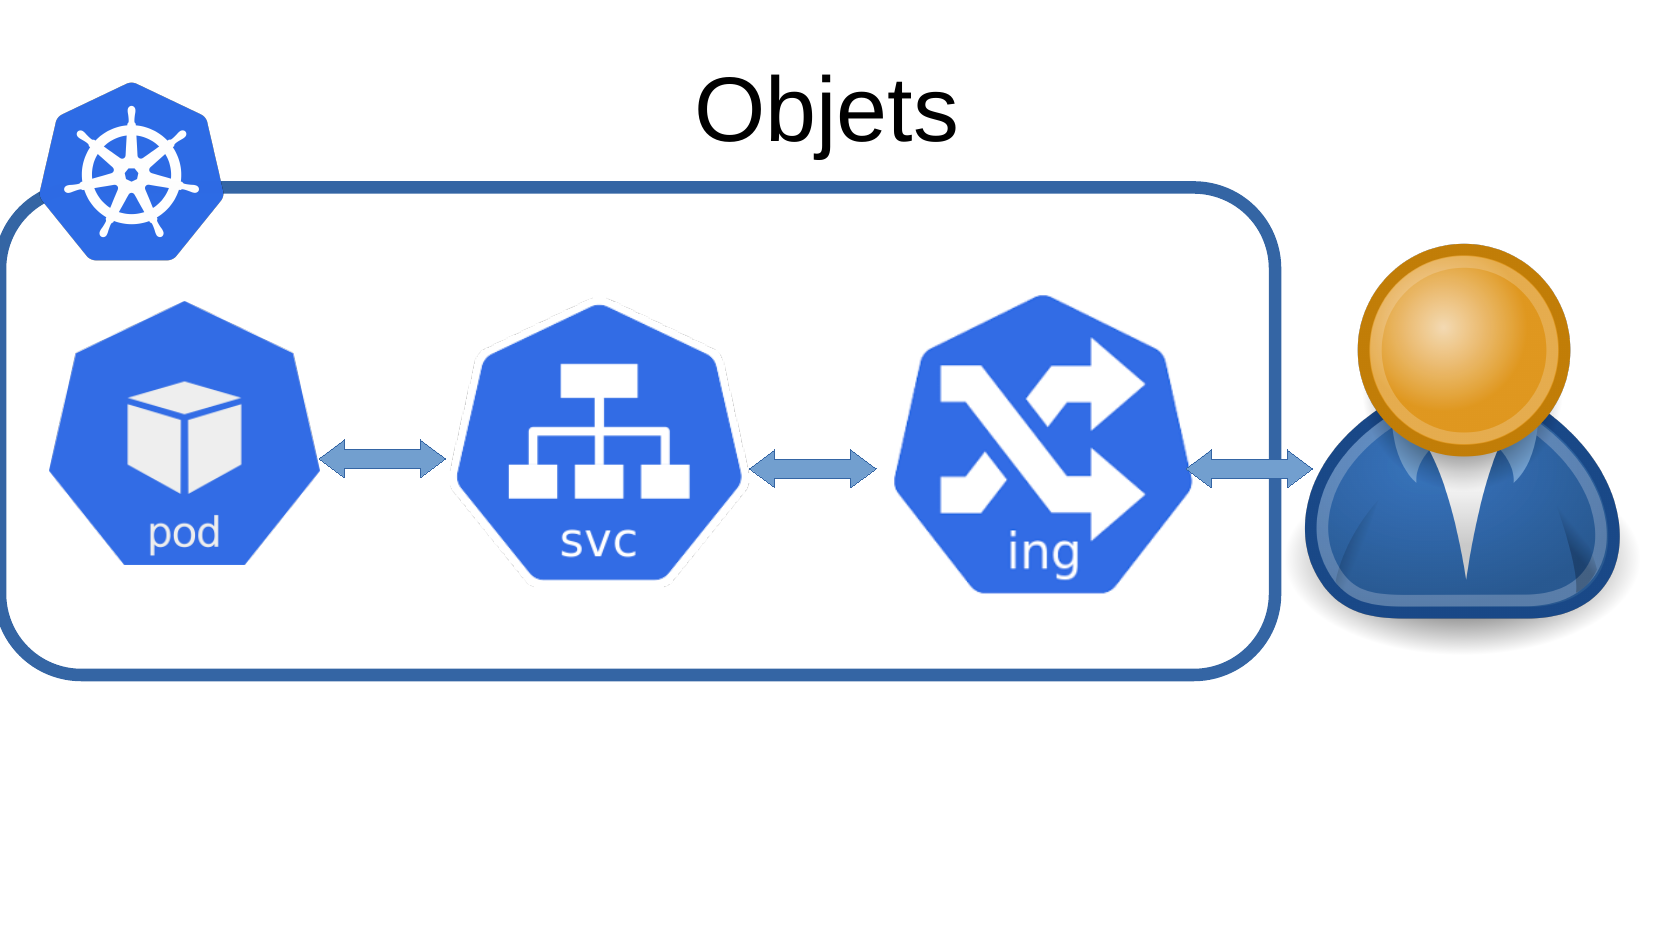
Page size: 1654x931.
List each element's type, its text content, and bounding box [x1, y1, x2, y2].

picture [37, 80, 226, 263]
text_box [0, 188, 1313, 676]
picture [449, 297, 750, 588]
title Objets [82, 32, 1571, 188]
picture [886, 287, 1201, 602]
picture [1237, 224, 1654, 676]
picture [49, 301, 320, 565]
